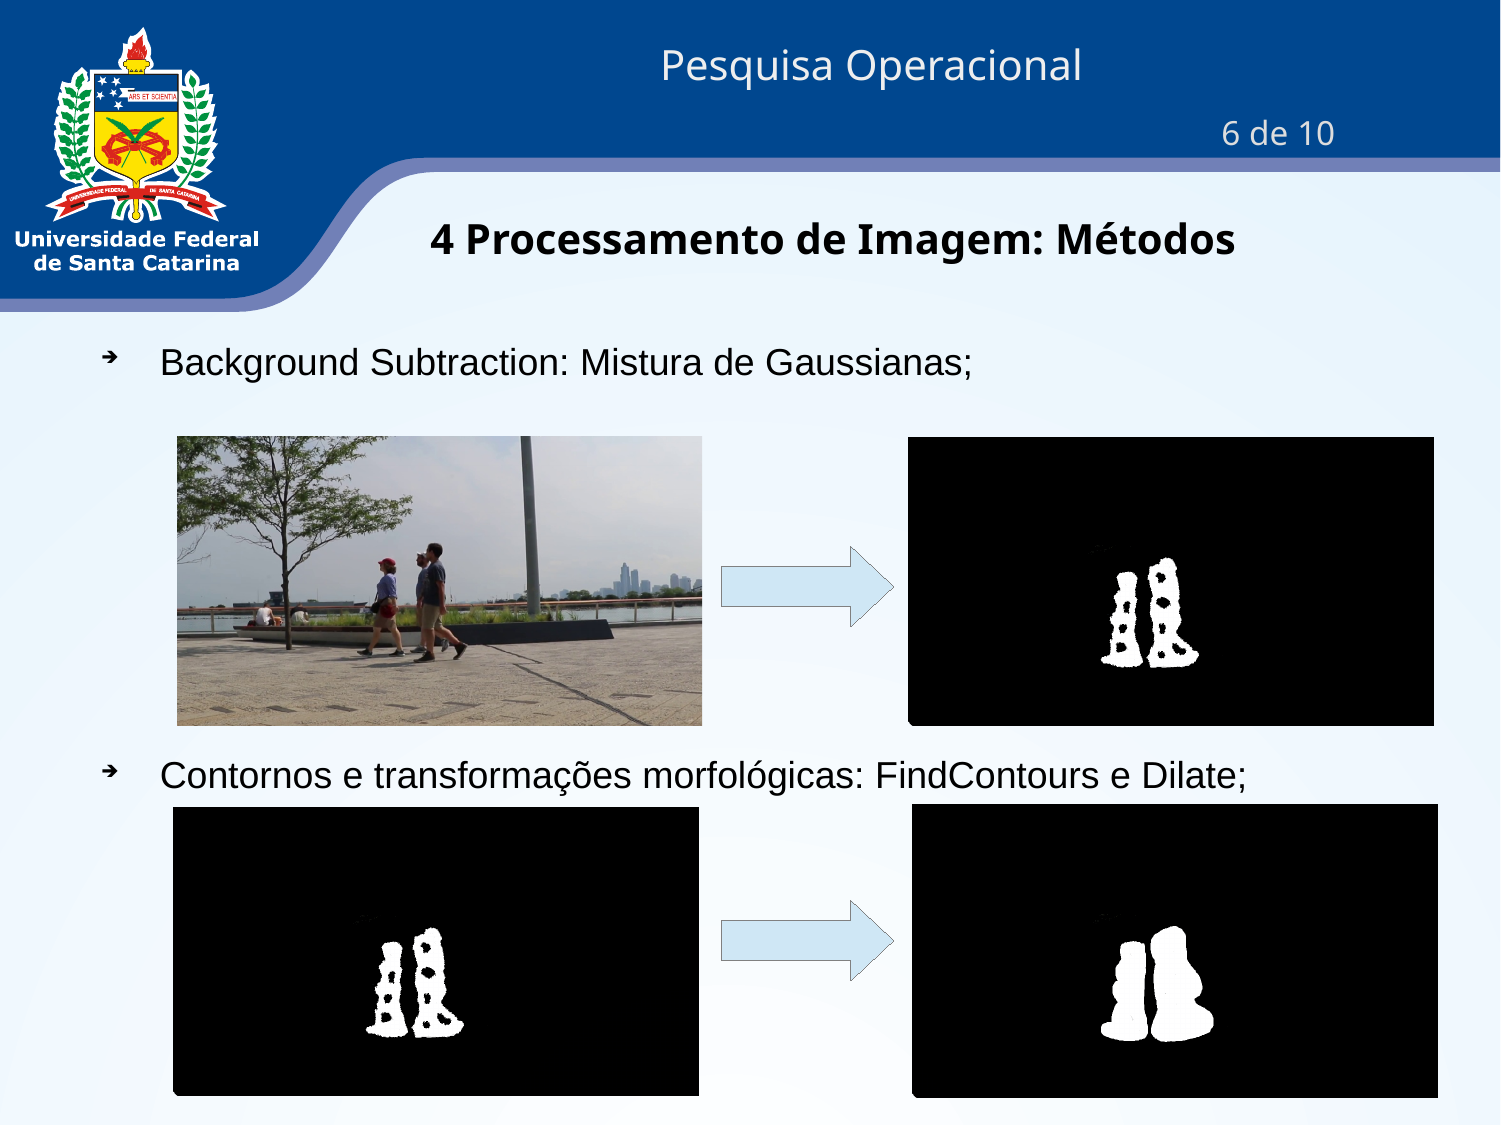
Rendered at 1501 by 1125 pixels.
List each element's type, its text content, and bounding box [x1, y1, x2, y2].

picture [177, 436, 703, 726]
text_box [721, 546, 894, 627]
picture [912, 804, 1438, 1098]
text_box [721, 900, 894, 981]
picture [173, 807, 699, 1096]
picture [908, 437, 1434, 726]
list Background Subtraction: Mistura de Gaussianas; Contornos e transformações morfológicas: FindContours e Dilate; [86, 330, 1395, 1073]
title 4 Processamento de Imagem: Métodos [298, 204, 1368, 318]
